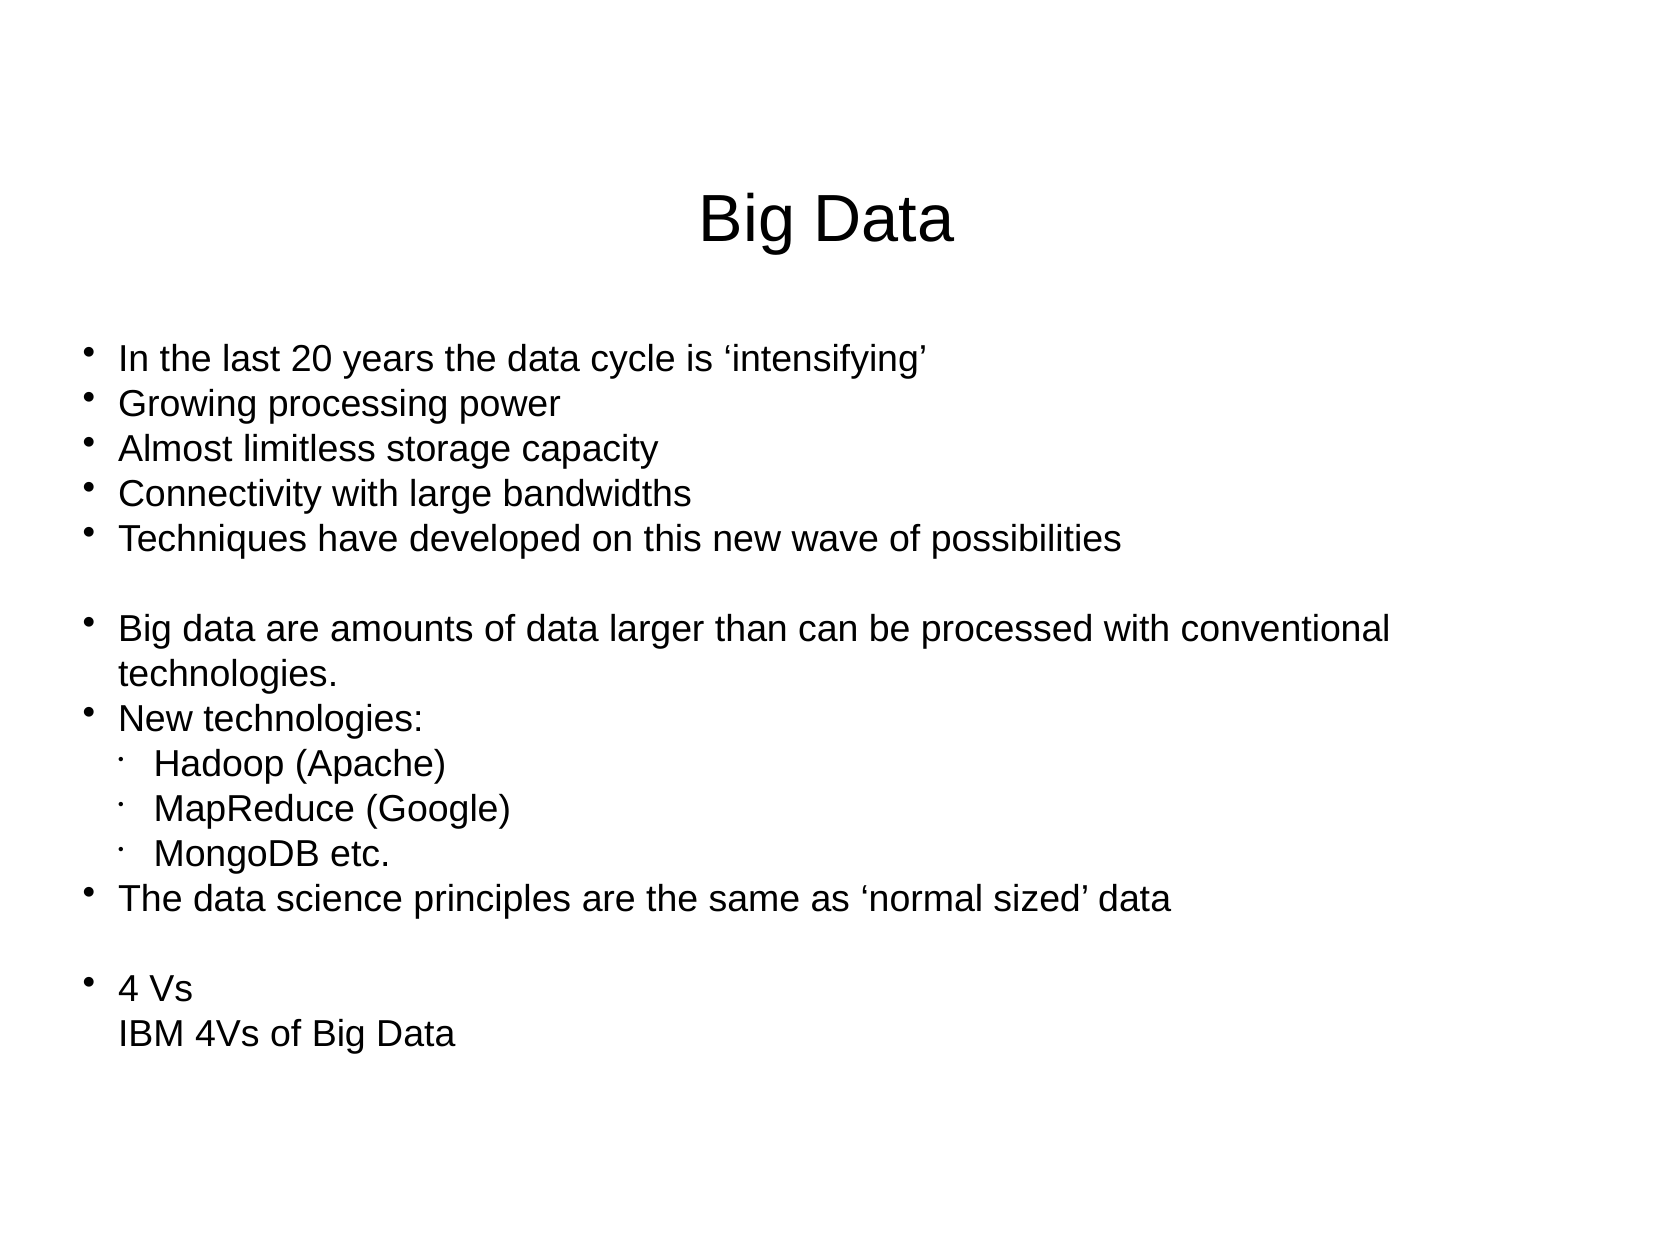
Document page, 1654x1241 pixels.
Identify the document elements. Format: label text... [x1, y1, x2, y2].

text_box Big Data In the last 20 years the data cycle is ‘intensifying’ Growing processing power Almost limitless storage capacity Connectivity with large bandwidths Techniques have developed on this new wave of possibilities Big data are amounts of data larger than can be processed with conventional technologies. New technologies: Hadoop (Apache) MapReduce (Google) MongoDB etc. The data science principles are the same as ‘normal sized’ data 4 Vs IBM 4Vs of Big Data [82, 94, 1571, 1146]
